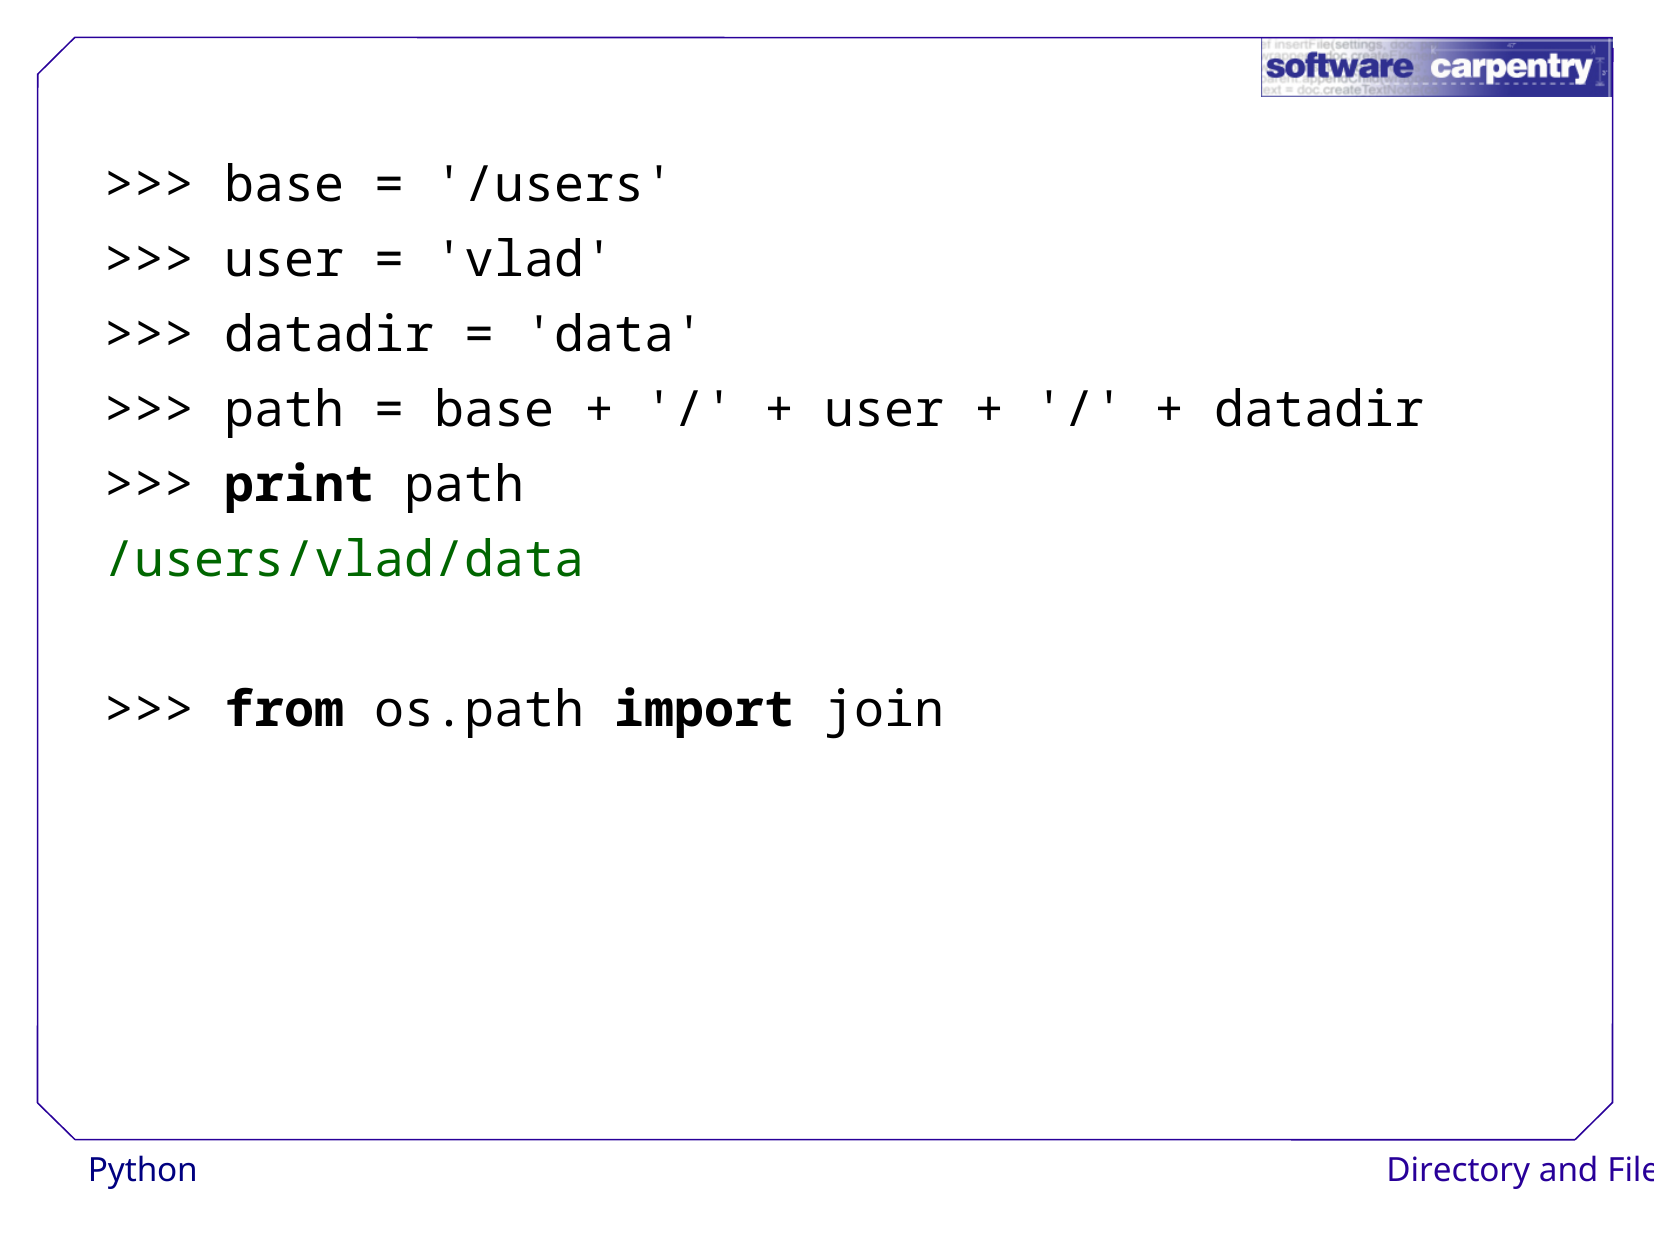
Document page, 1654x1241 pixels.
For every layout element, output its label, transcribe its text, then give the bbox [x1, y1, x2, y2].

picture [1261, 39, 1613, 97]
text_box >>> base = '/users' >>> user = 'vlad' >>> datadir = 'data' >>> path = base + '/' + user + '/' + datadir >>> print path /users/vlad/data >>> from os.path import join [89, 128, 1512, 1037]
